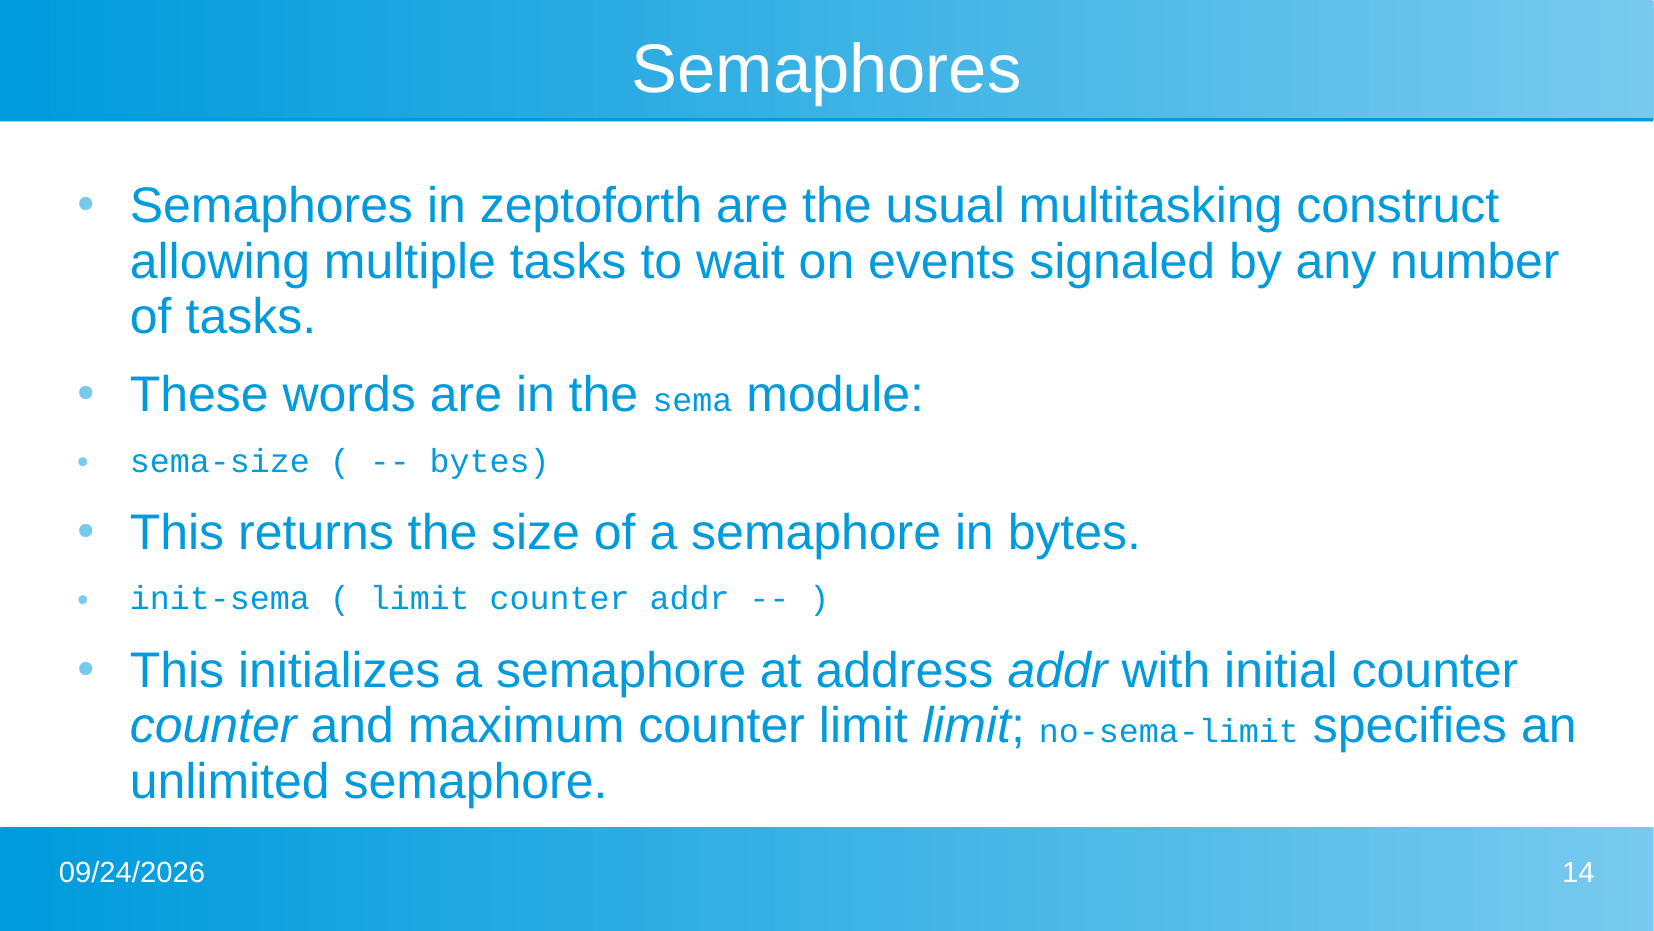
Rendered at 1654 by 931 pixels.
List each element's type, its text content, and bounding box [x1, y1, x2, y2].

title Semaphores [59, 29, 1595, 108]
list Semaphores in zeptoforth are the usual multitasking construct allowing multiple tasks to wait on events signaled by any number of tasks. These words are in the sema module: sema-size ( -- bytes) This returns the size of a semaphore in bytes. init-sema ( limit counter addr -- ) This initializes a semaphore at address addr with initial counter counter and maximum counter limit limit; no-sema-limit specifies an unlimited semaphore. [59, 177, 1595, 768]
